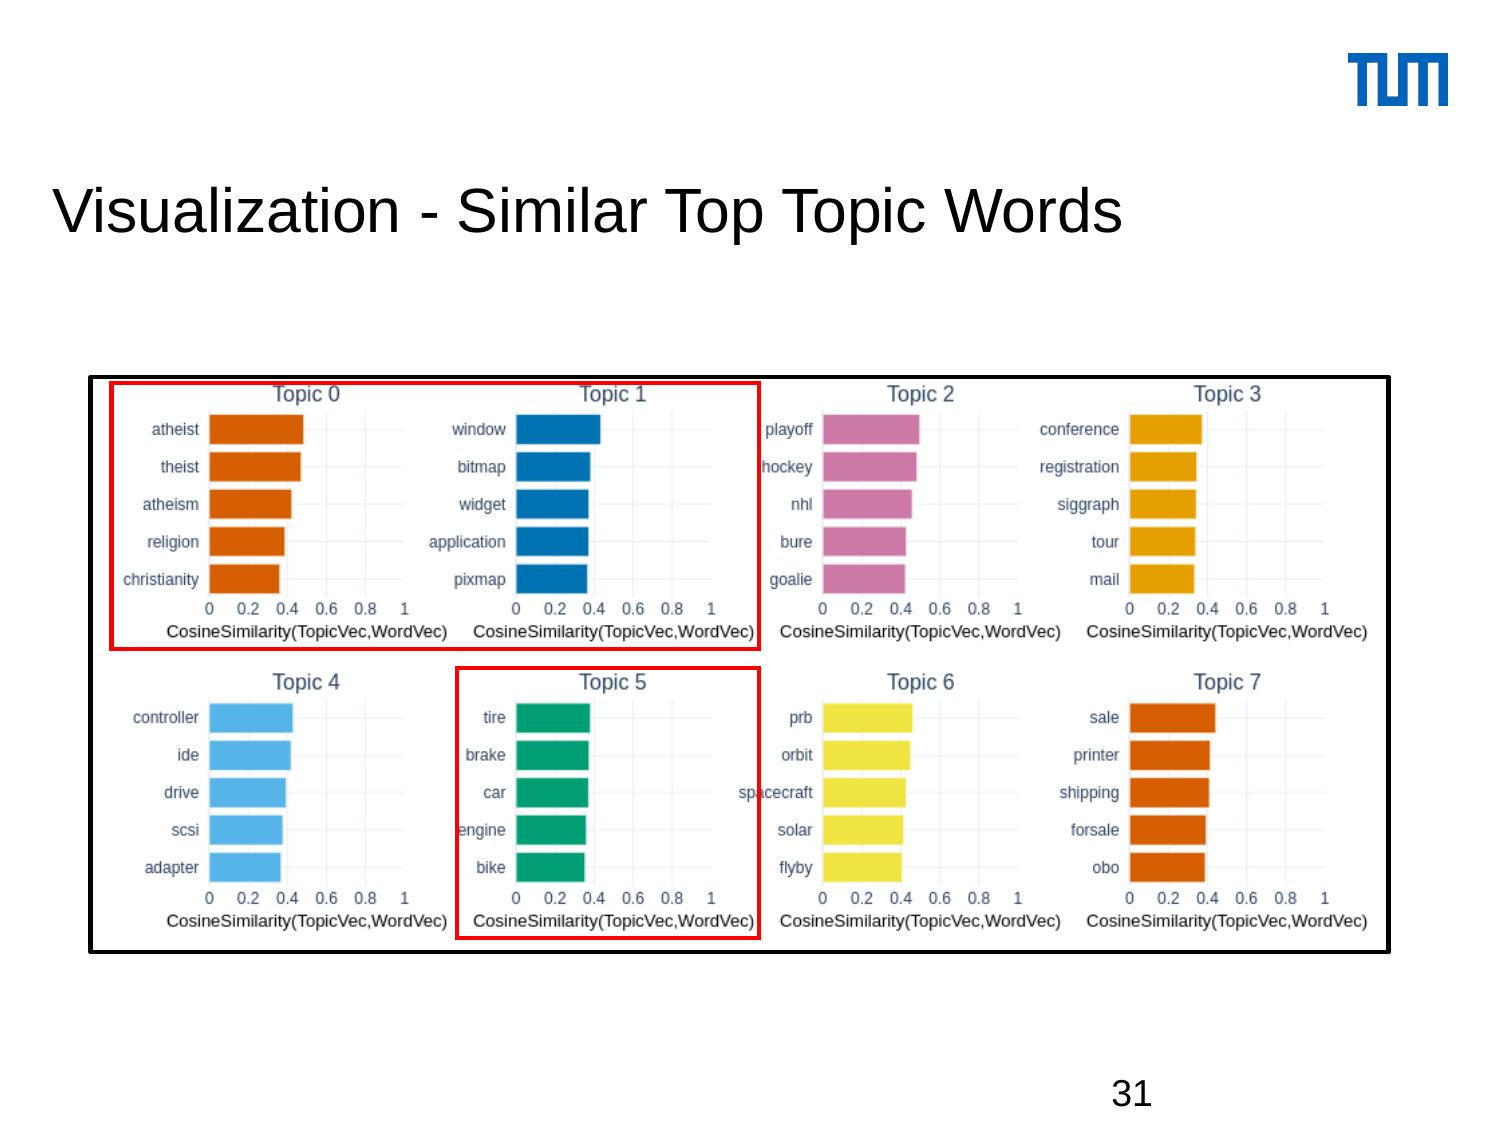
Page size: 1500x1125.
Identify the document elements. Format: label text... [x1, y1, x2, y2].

text_box Visualization - Similar Top Topic Words [52, 165, 1449, 233]
text_box <number> [1111, 1061, 1448, 1122]
picture [1348, 53, 1448, 106]
picture [93, 379, 1387, 950]
